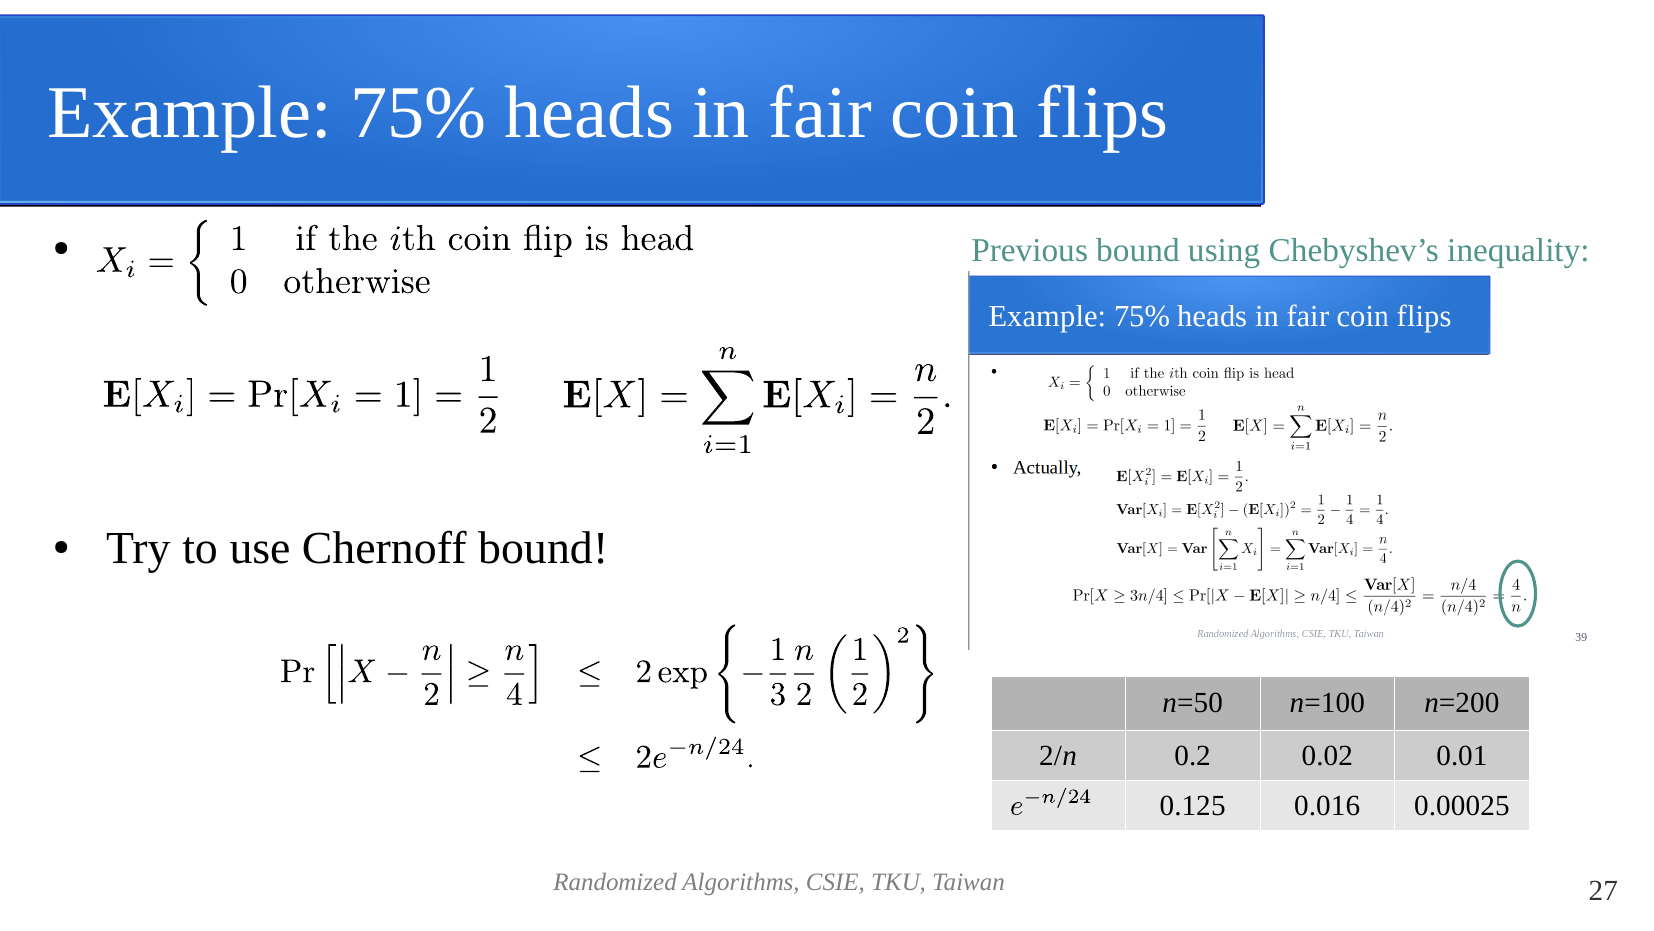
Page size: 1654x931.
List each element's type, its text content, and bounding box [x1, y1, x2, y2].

picture [279, 624, 934, 773]
table_cell 0.00025 [1395, 781, 1529, 830]
table_header [992, 677, 1125, 730]
table_cell 0.2 [1126, 731, 1260, 780]
table_cell [992, 781, 1125, 830]
picture [968, 278, 1595, 650]
picture [561, 345, 951, 455]
picture [1009, 787, 1091, 816]
table_header n=100 [1261, 677, 1394, 730]
picture [94, 218, 695, 308]
table_header n=50 [1126, 677, 1260, 730]
picture [100, 354, 500, 435]
table_header n=200 [1395, 677, 1529, 730]
list Try to use Chernoff bound! [35, 224, 1524, 764]
table_cell 0.125 [1126, 781, 1260, 830]
table_cell 0.02 [1261, 731, 1394, 780]
table_cell 0.01 [1395, 731, 1529, 780]
title Example: 75% heads in fair coin flips [47, 35, 1199, 189]
table_cell 0.016 [1261, 781, 1394, 830]
table_cell 2/n [992, 731, 1125, 780]
text_box Previous bound using Chebyshev’s inequality: [956, 224, 1613, 278]
